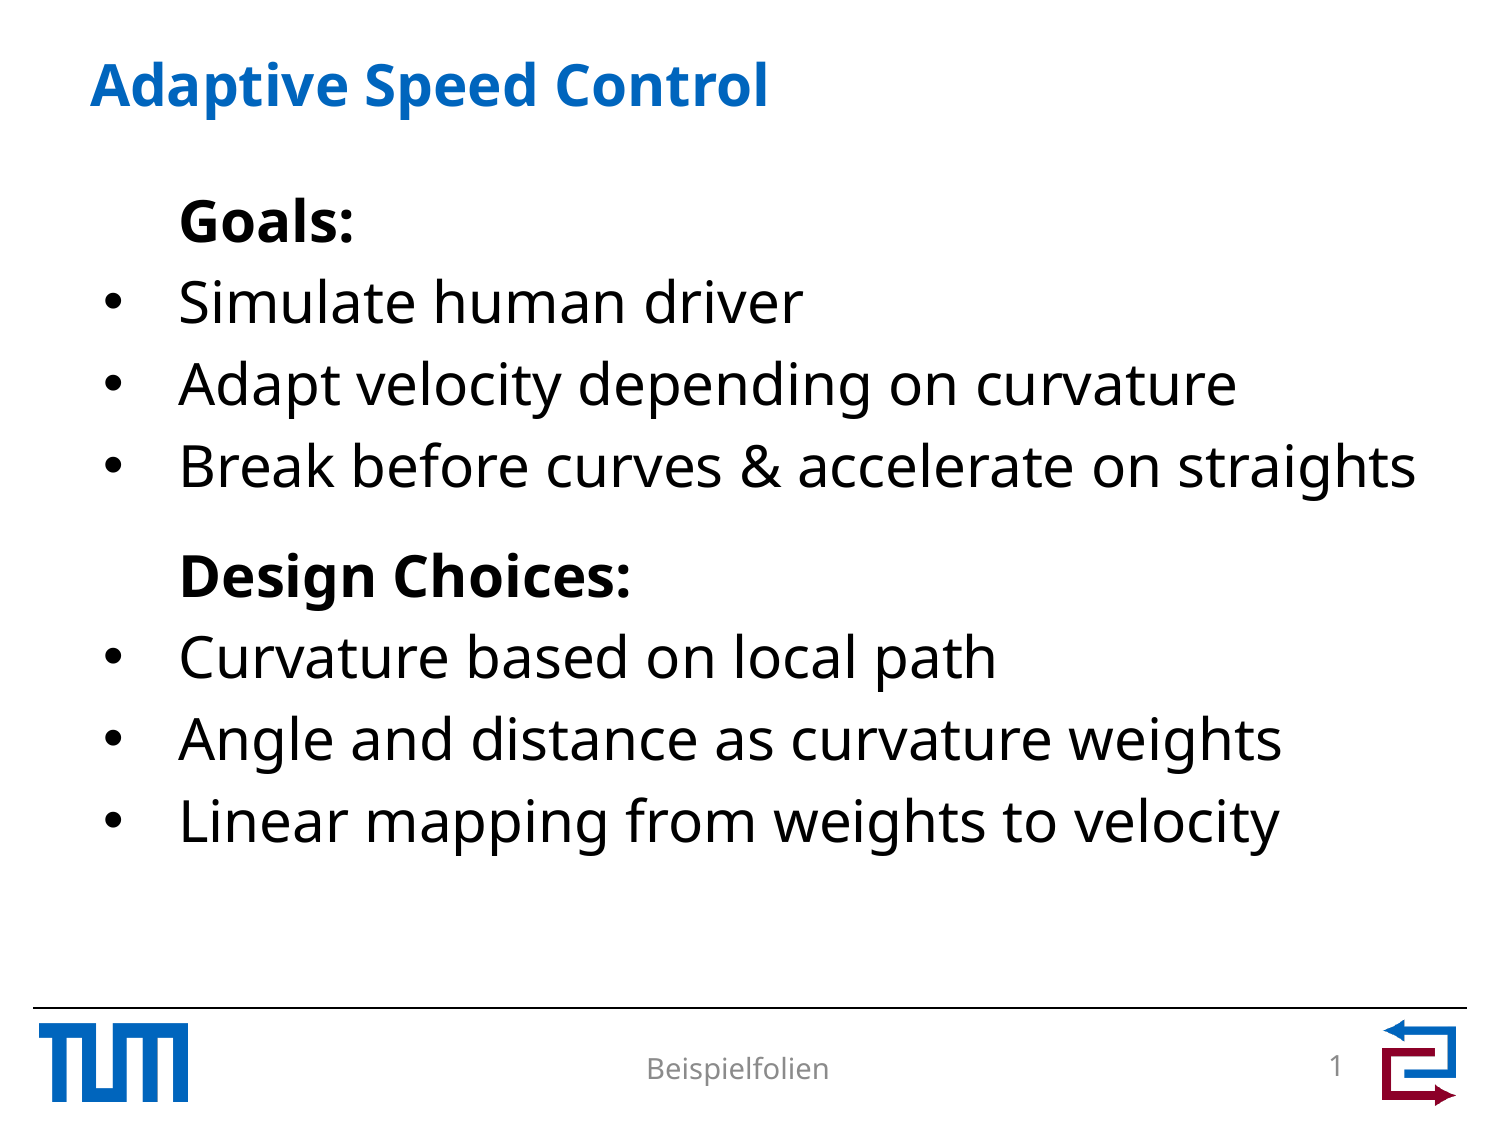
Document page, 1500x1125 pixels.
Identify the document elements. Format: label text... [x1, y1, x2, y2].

picture [1382, 1019, 1456, 1106]
list Design Choices: Curvature based on local path Angle and distance as curvature weights Linear mapping from weights to velocity [88, 531, 1465, 863]
footer Beispielfolien [253, 1037, 1223, 1099]
picture [39, 1023, 188, 1102]
slide_number <Foliennummer> [1222, 1036, 1360, 1097]
title Adaptive Speed Control [75, 23, 1149, 143]
list Goals: Simulate human driver Adapt velocity depending on curvature Break before curves & accelerate on straights [88, 176, 1465, 508]
